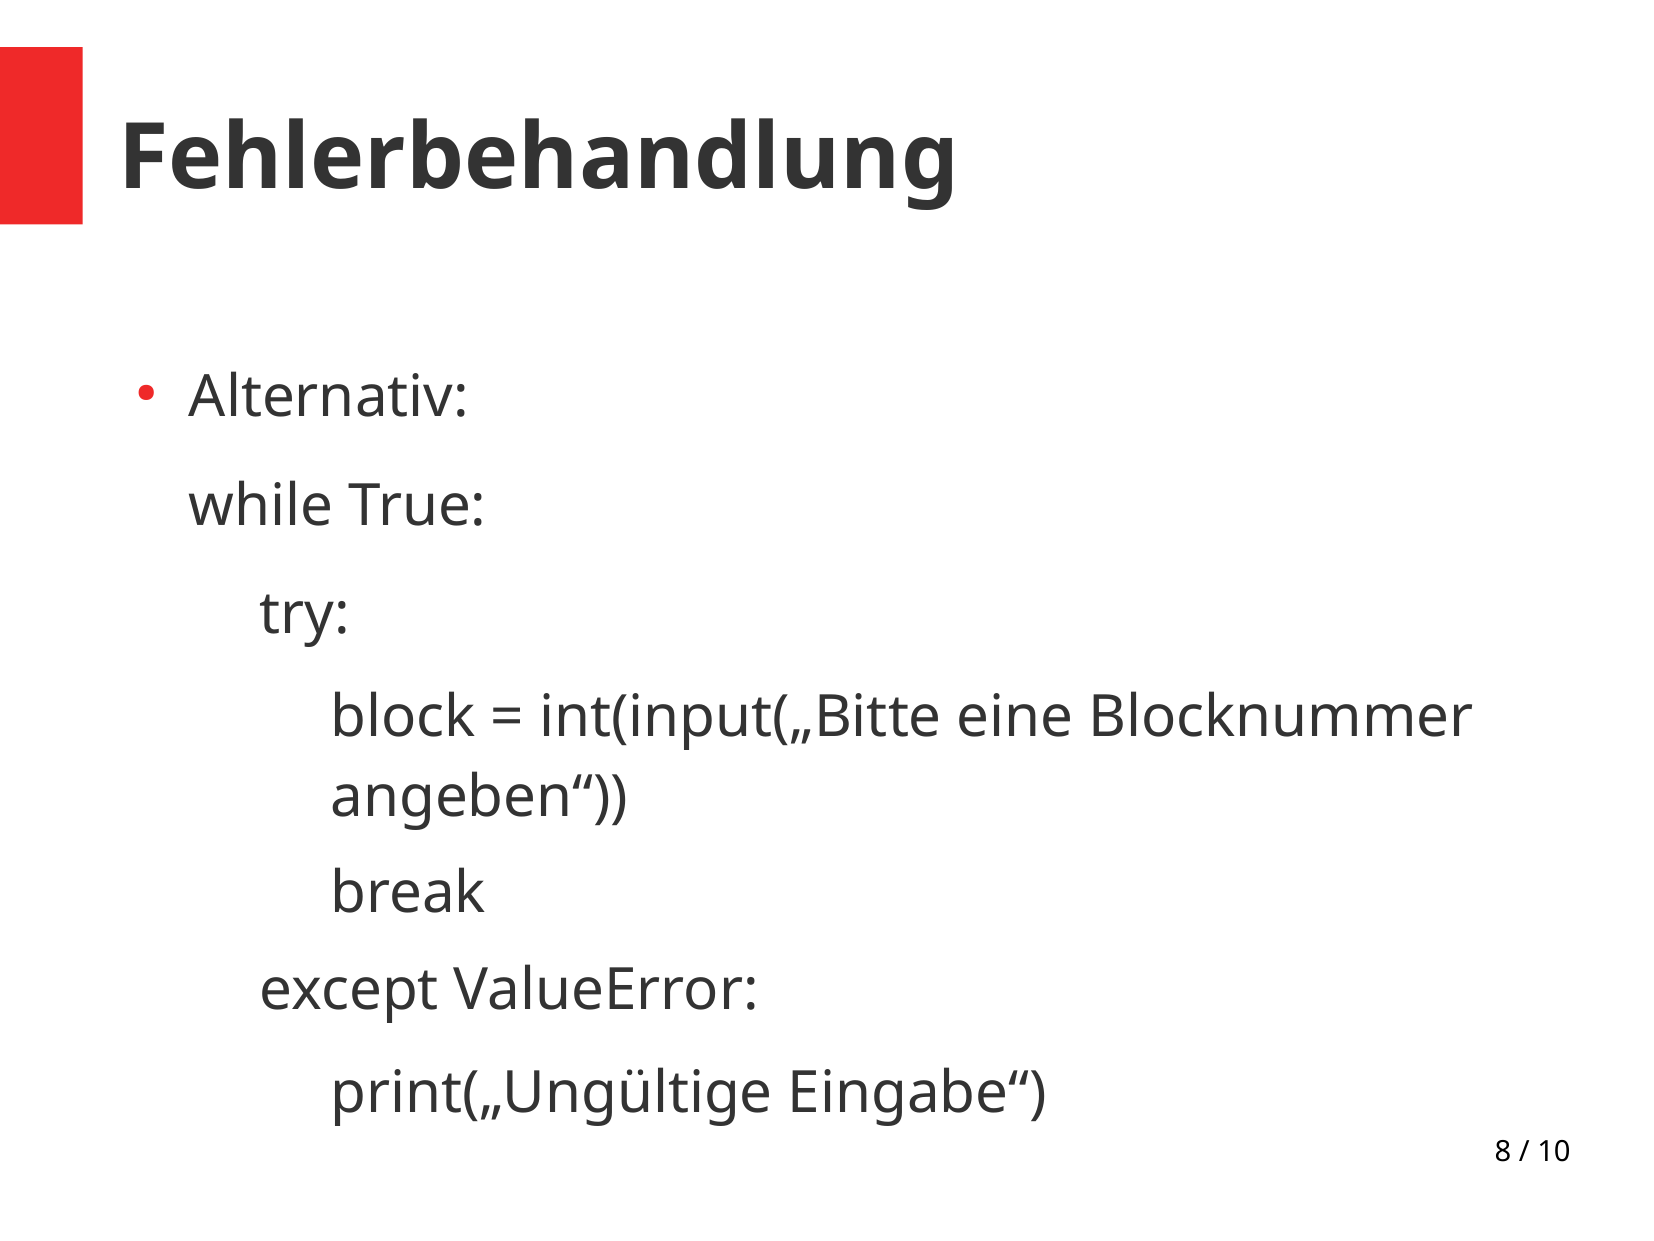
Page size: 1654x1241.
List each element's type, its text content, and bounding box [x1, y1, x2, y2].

list Alternativ: while True: try: block = int(input(„Bitte eine Blocknummer angeben“)) break except ValueError: print(„Ungültige Eingabe“) [118, 354, 1536, 1074]
title Fehlerbehandlung [118, 49, 1571, 257]
